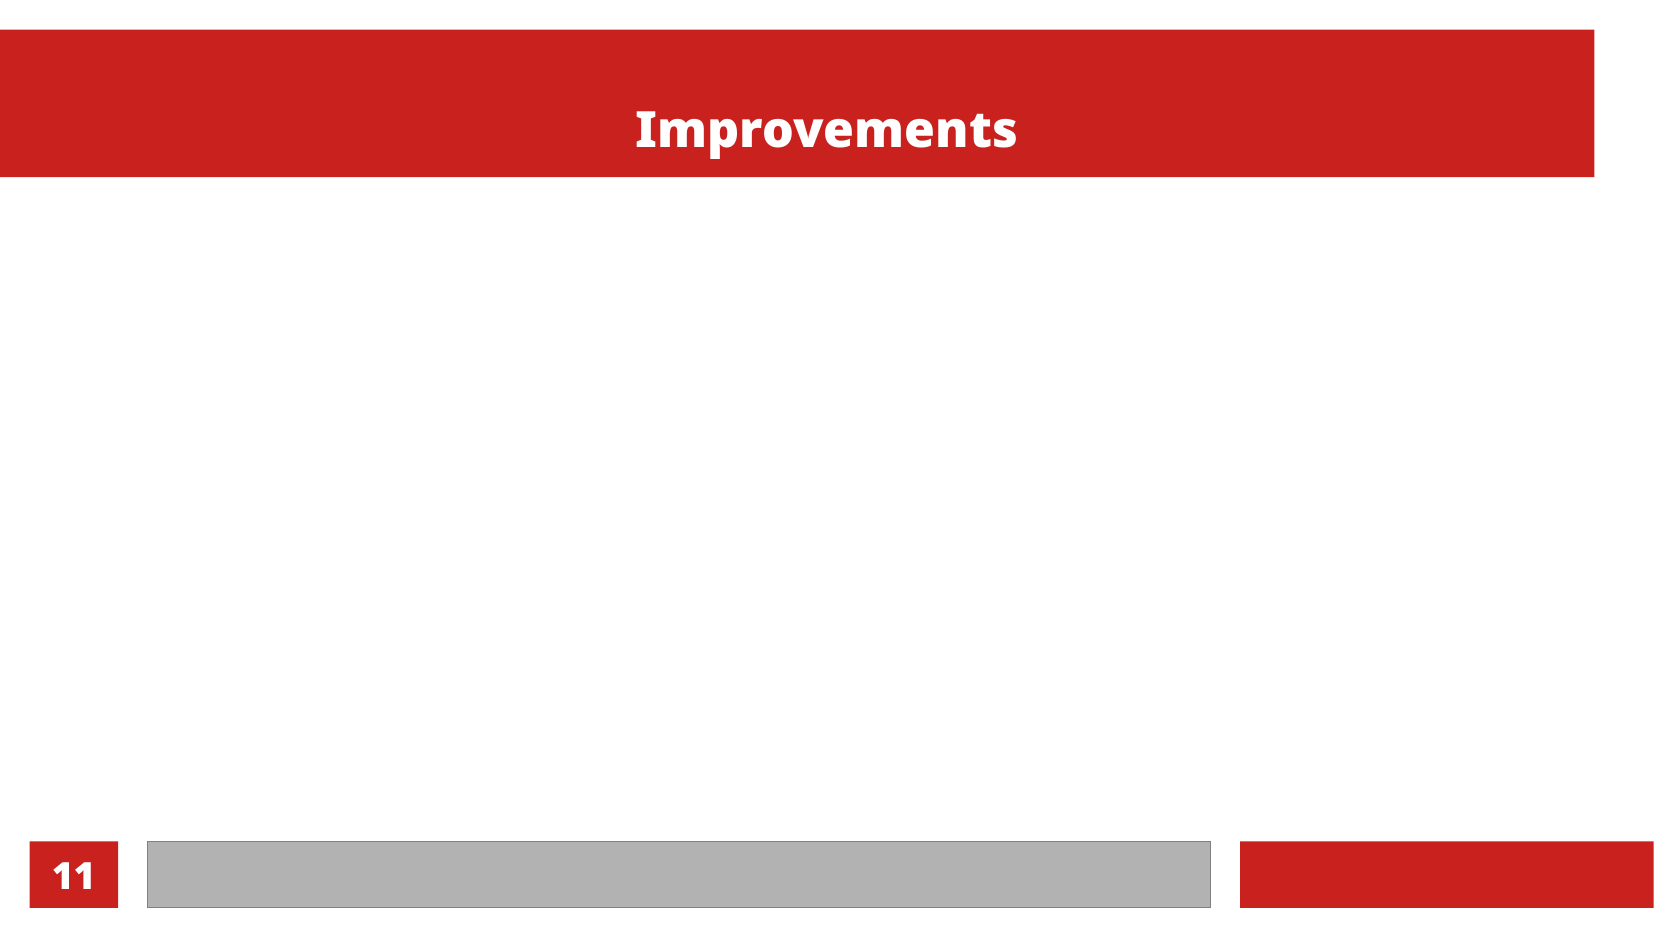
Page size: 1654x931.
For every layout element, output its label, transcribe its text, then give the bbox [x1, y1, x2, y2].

title Improvements [59, 44, 1595, 163]
